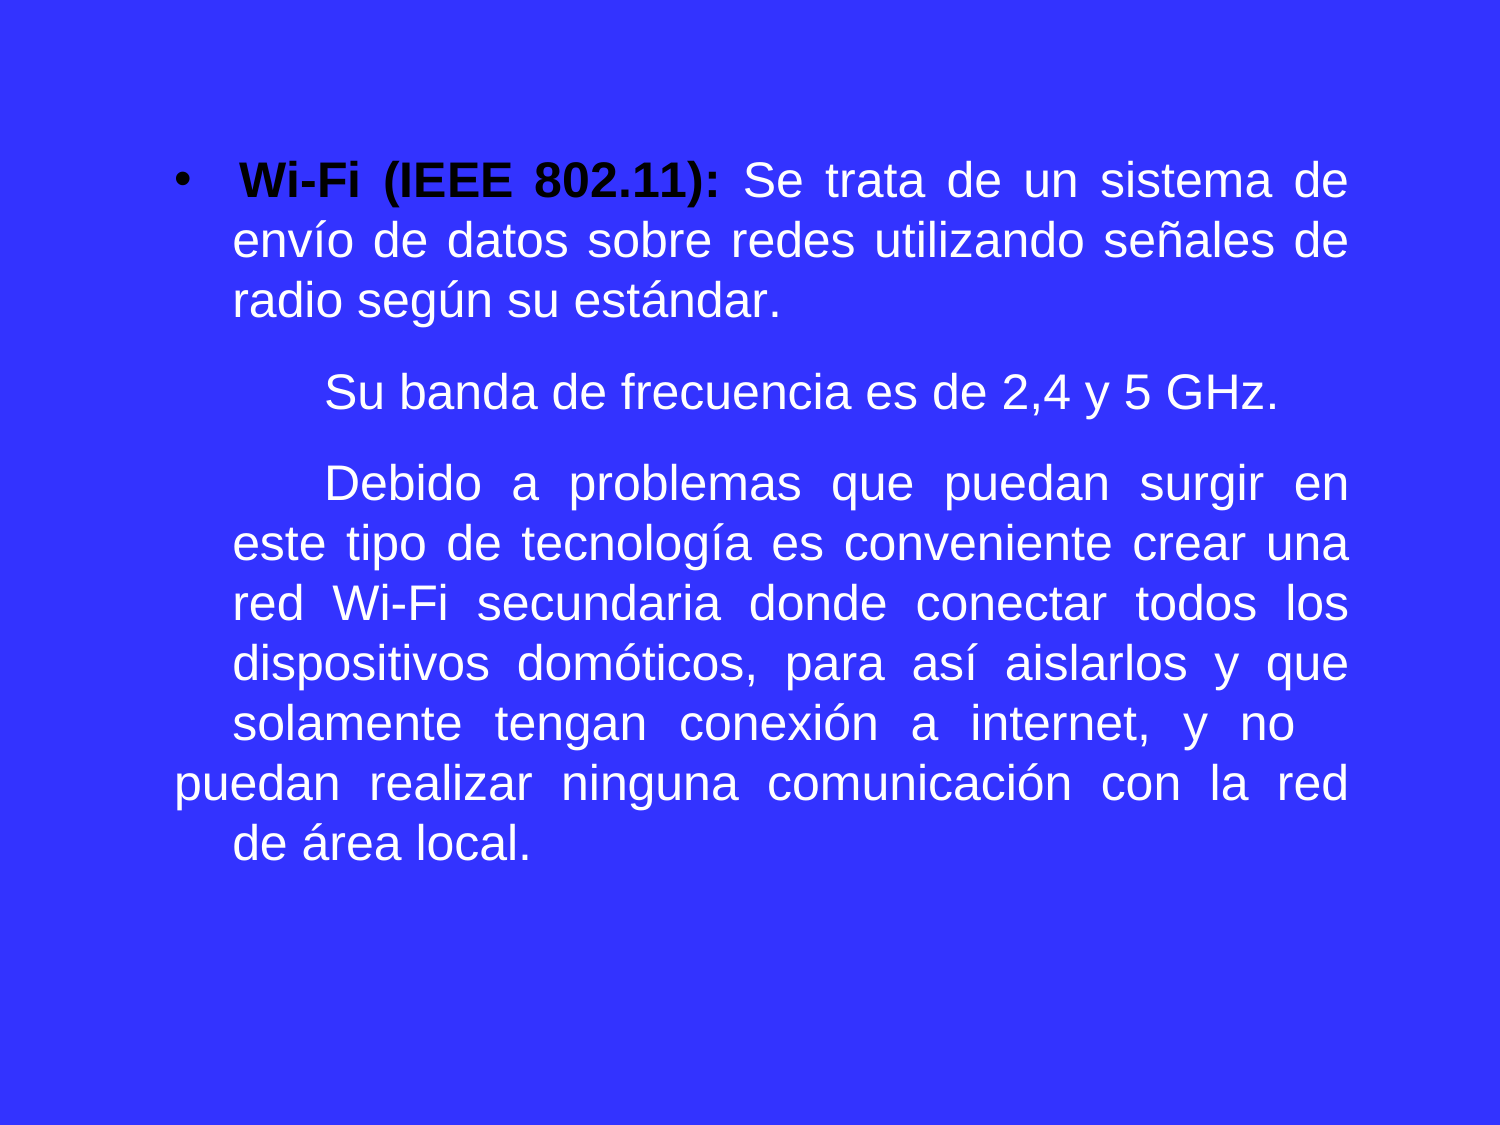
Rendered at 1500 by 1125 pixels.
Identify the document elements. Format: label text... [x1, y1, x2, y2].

text_box Wi-Fi (IEEE 802.11): Se trata de un sistema de envío de datos sobre redes utilizando señales de radio según su estándar. Su banda de frecuencia es de 2,4 y 5 GHz. Debido a problemas que puedan surgir en este tipo de tecnología es conveniente crear una red Wi-Fi secundaria donde conectar todos los dispositivos domóticos, para así aislarlos y que solamente tengan conexión a internet, y no puedan realizar ninguna comunicación con la red de área local. [159, 140, 1365, 879]
